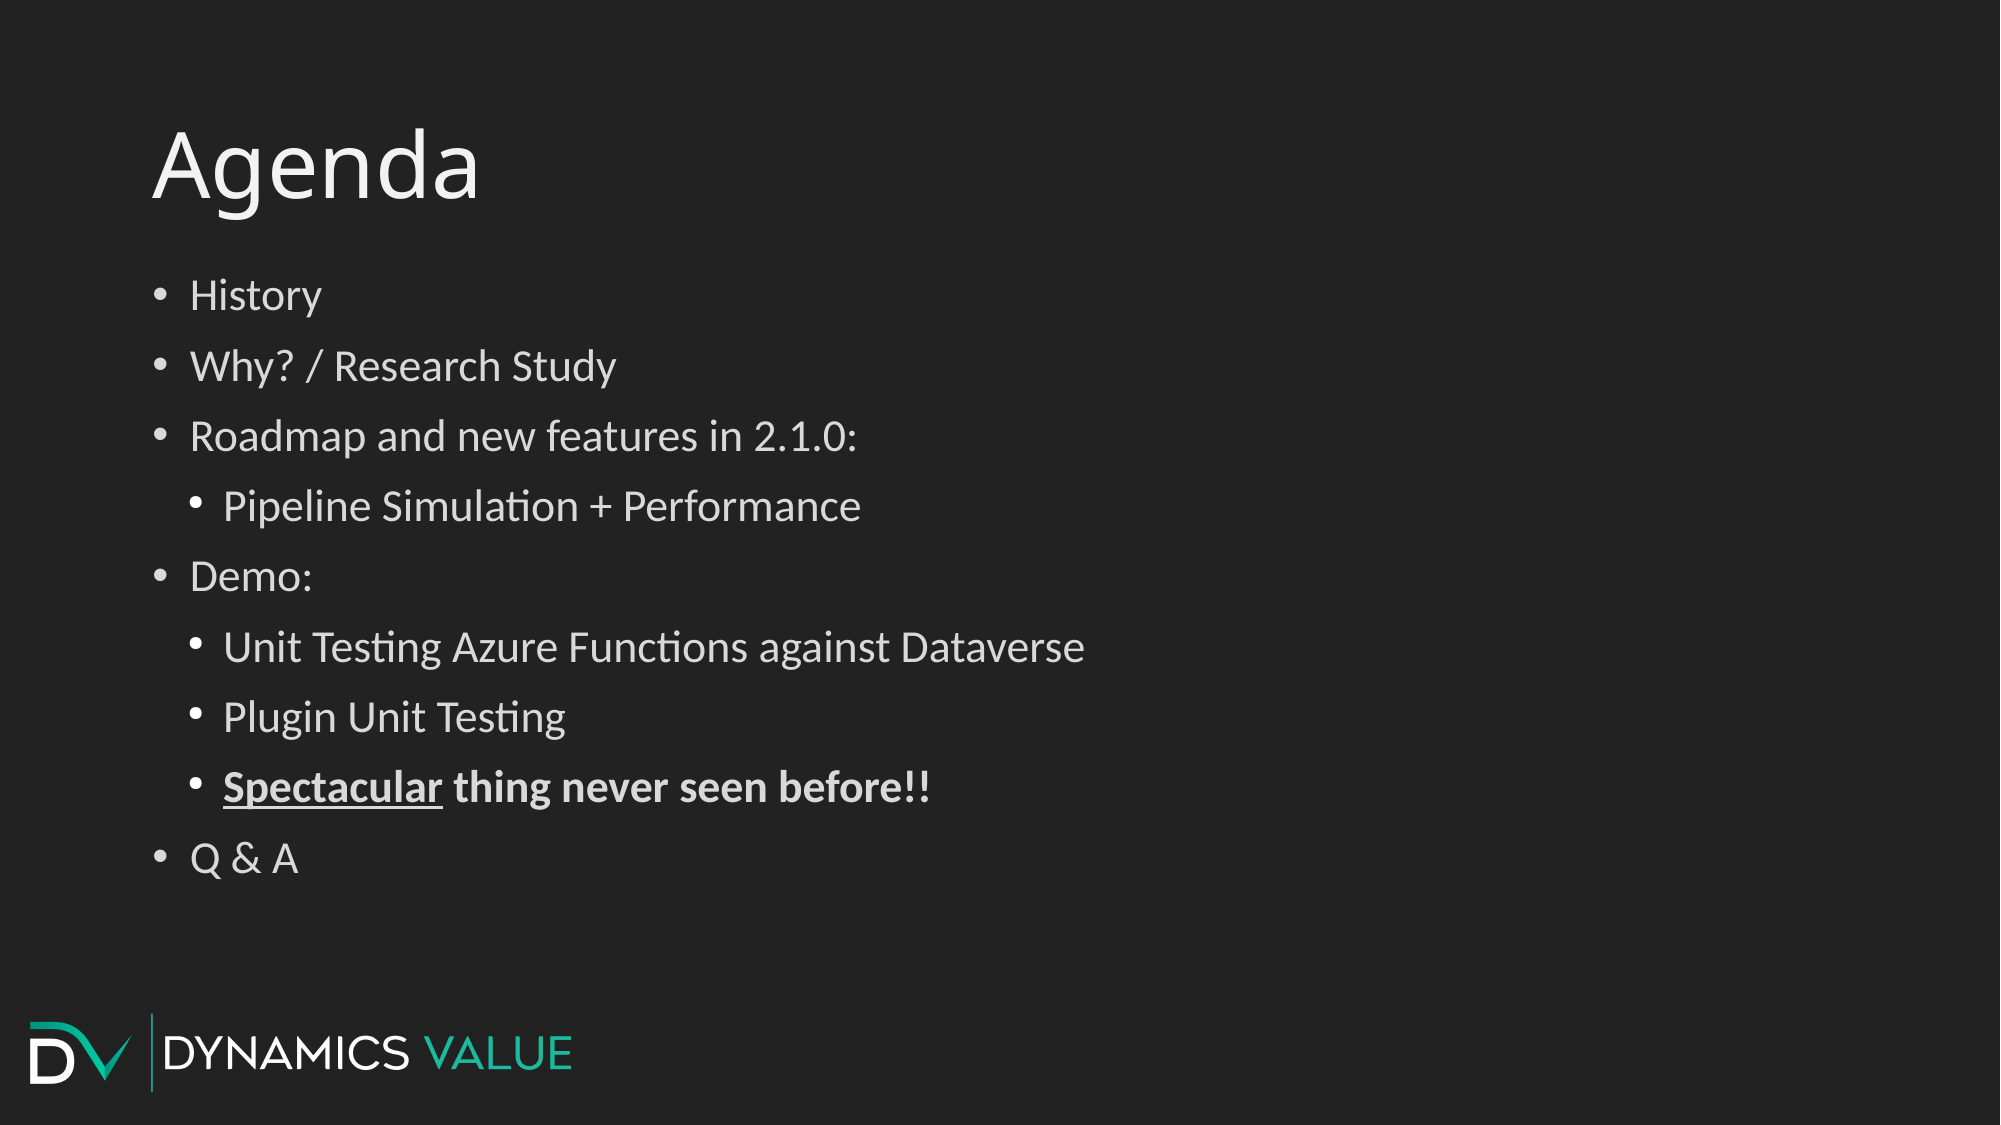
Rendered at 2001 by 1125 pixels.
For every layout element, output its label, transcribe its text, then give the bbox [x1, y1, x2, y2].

picture [29, 1008, 571, 1095]
text_box Agenda [137, 59, 1863, 277]
text_box History Why? / Research Study Roadmap and new features in 2.1.0: Pipeline Simulation + Performance Demo: Unit Testing Azure Functions against Dataverse Plugin Unit Testing Spectacular thing never seen before!! Q & A [137, 263, 1737, 851]
